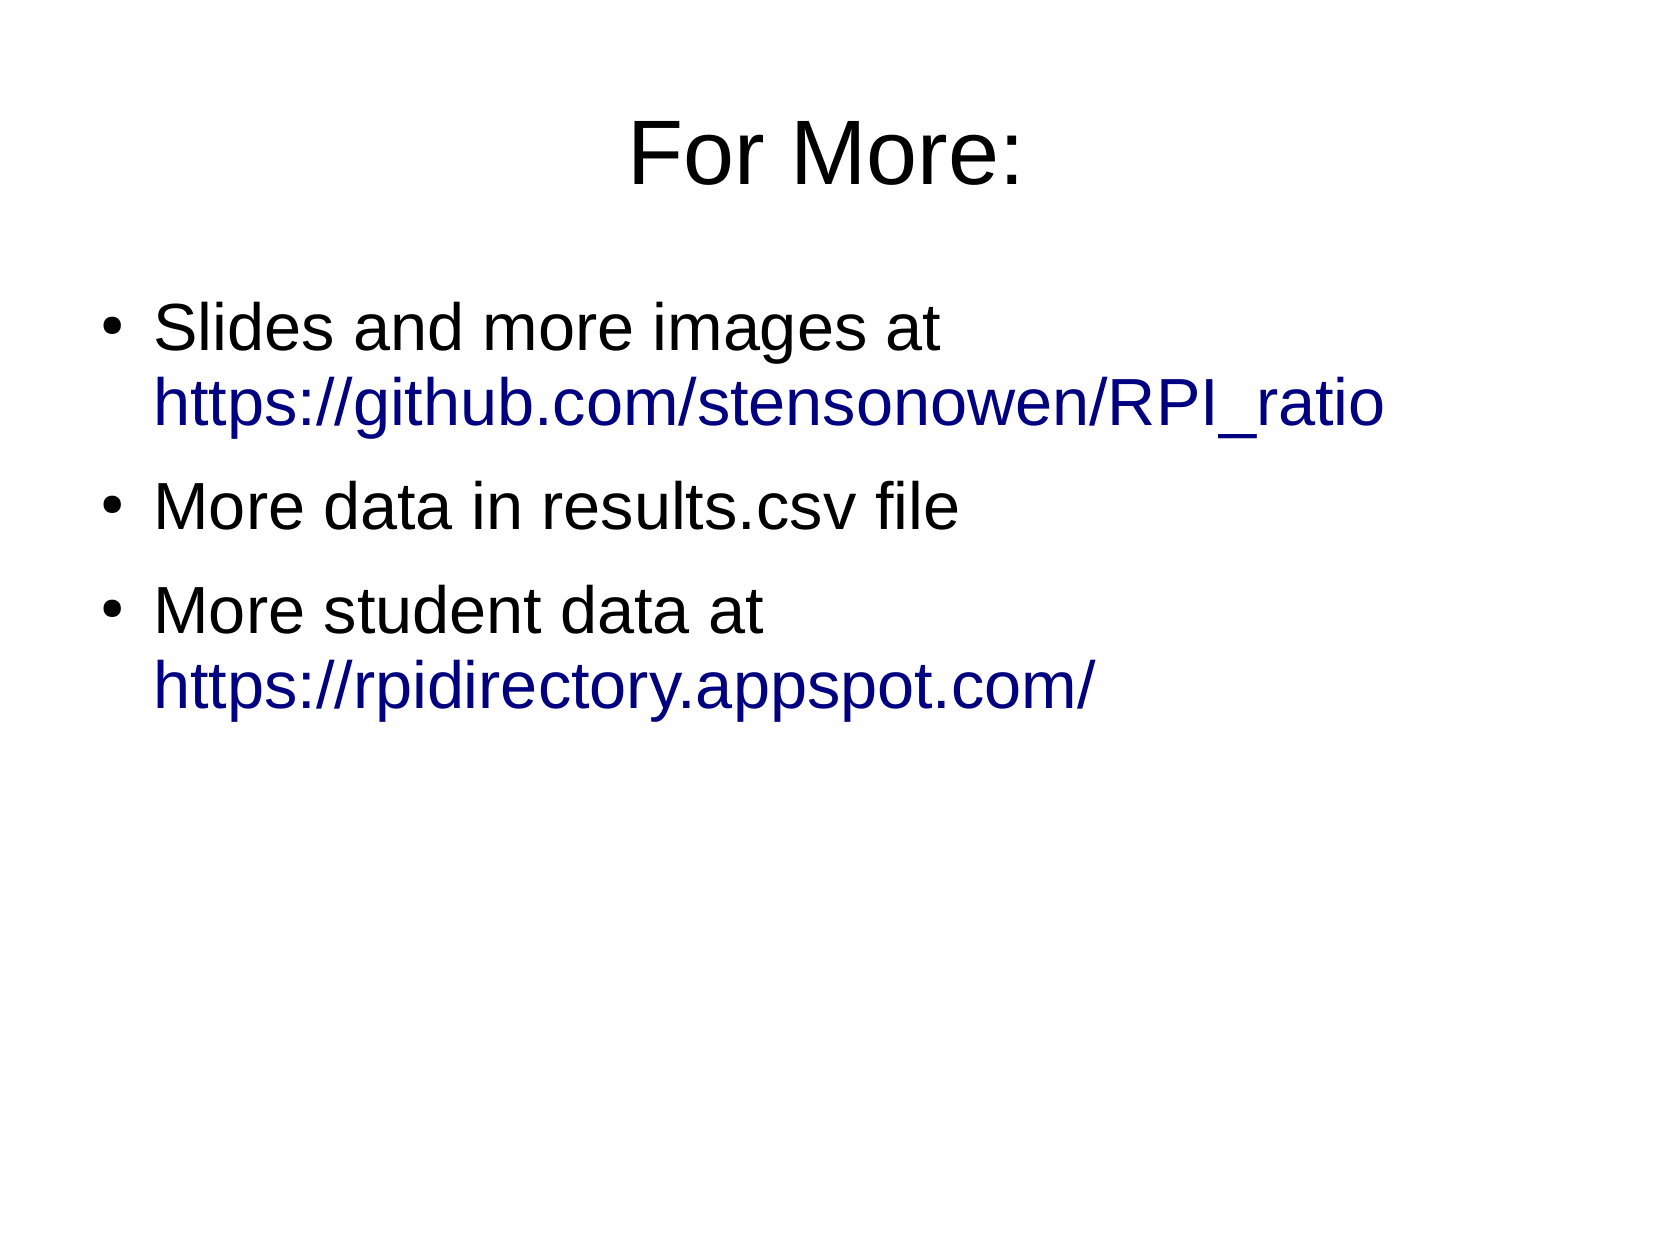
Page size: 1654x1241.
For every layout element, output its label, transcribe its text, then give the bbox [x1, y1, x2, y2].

title For More: [82, 49, 1571, 257]
list Slides and more images at https://github.com/stensonowen/RPI_ratio More data in results.csv file More student data at https://rpidirectory.appspot.com/ [82, 290, 1571, 1010]
